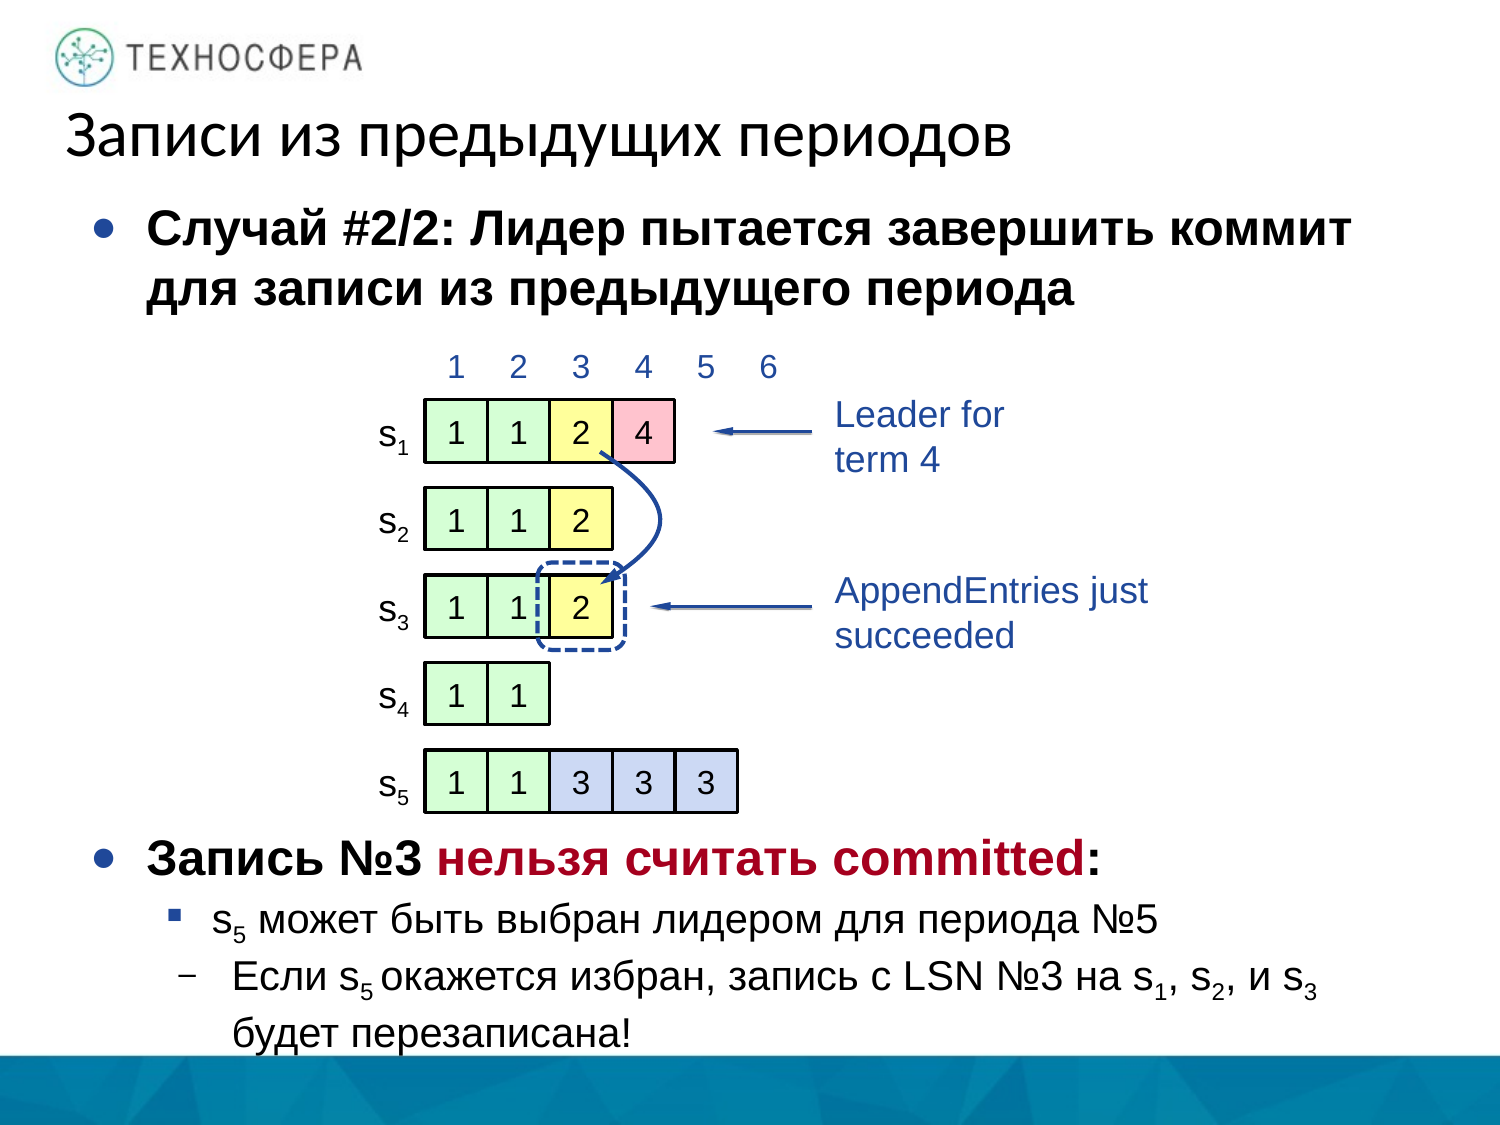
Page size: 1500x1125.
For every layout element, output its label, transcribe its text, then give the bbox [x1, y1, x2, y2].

text_box s4 [362, 670, 425, 723]
text_box s1 [362, 408, 425, 460]
text_box 1 [424, 574, 487, 638]
list Случай #2/2: Лидер пытается завершить коммит для записи из предыдущего периода Запись №3 нельзя считать committed: s5 может быть выбран лидером для периода №5 Если s5 окажется избран, запись с LSN №3 на s1, s2, и s3 будет перезаписана! [75, 188, 1425, 994]
picture [0, 0, 1500, 1057]
text_box 1 [487, 662, 550, 725]
text_box 1 [487, 399, 549, 463]
text_box 6 [737, 337, 800, 393]
text_box 3 [674, 749, 738, 813]
title Записи из предыдущих периодов [50, 79, 1450, 180]
text_box s2 [362, 495, 425, 548]
text_box 4 [612, 337, 674, 393]
text_box 1 [487, 574, 549, 638]
text_box 4 [612, 399, 675, 463]
text_box 3 [549, 337, 612, 393]
text_box 2 [549, 487, 613, 550]
text_box s3 [362, 583, 425, 635]
text_box 1 [424, 487, 487, 550]
text_box 1 [424, 662, 487, 725]
text_box 2 [487, 337, 549, 393]
text_box 2 [549, 399, 612, 463]
text_box 3 [612, 749, 674, 813]
text_box Leader for term 4 [834, 390, 1048, 481]
text_box 2 [549, 574, 613, 638]
text_box 1 [424, 399, 487, 463]
text_box 1 [424, 337, 487, 393]
text_box 1 [487, 749, 549, 813]
text_box AppendEntries just succeeded [834, 566, 1250, 657]
text_box 1 [424, 749, 487, 813]
text_box 5 [674, 337, 737, 393]
text_box 1 [487, 487, 549, 550]
text_box s5 [362, 758, 425, 810]
text_box 3 [549, 749, 612, 813]
